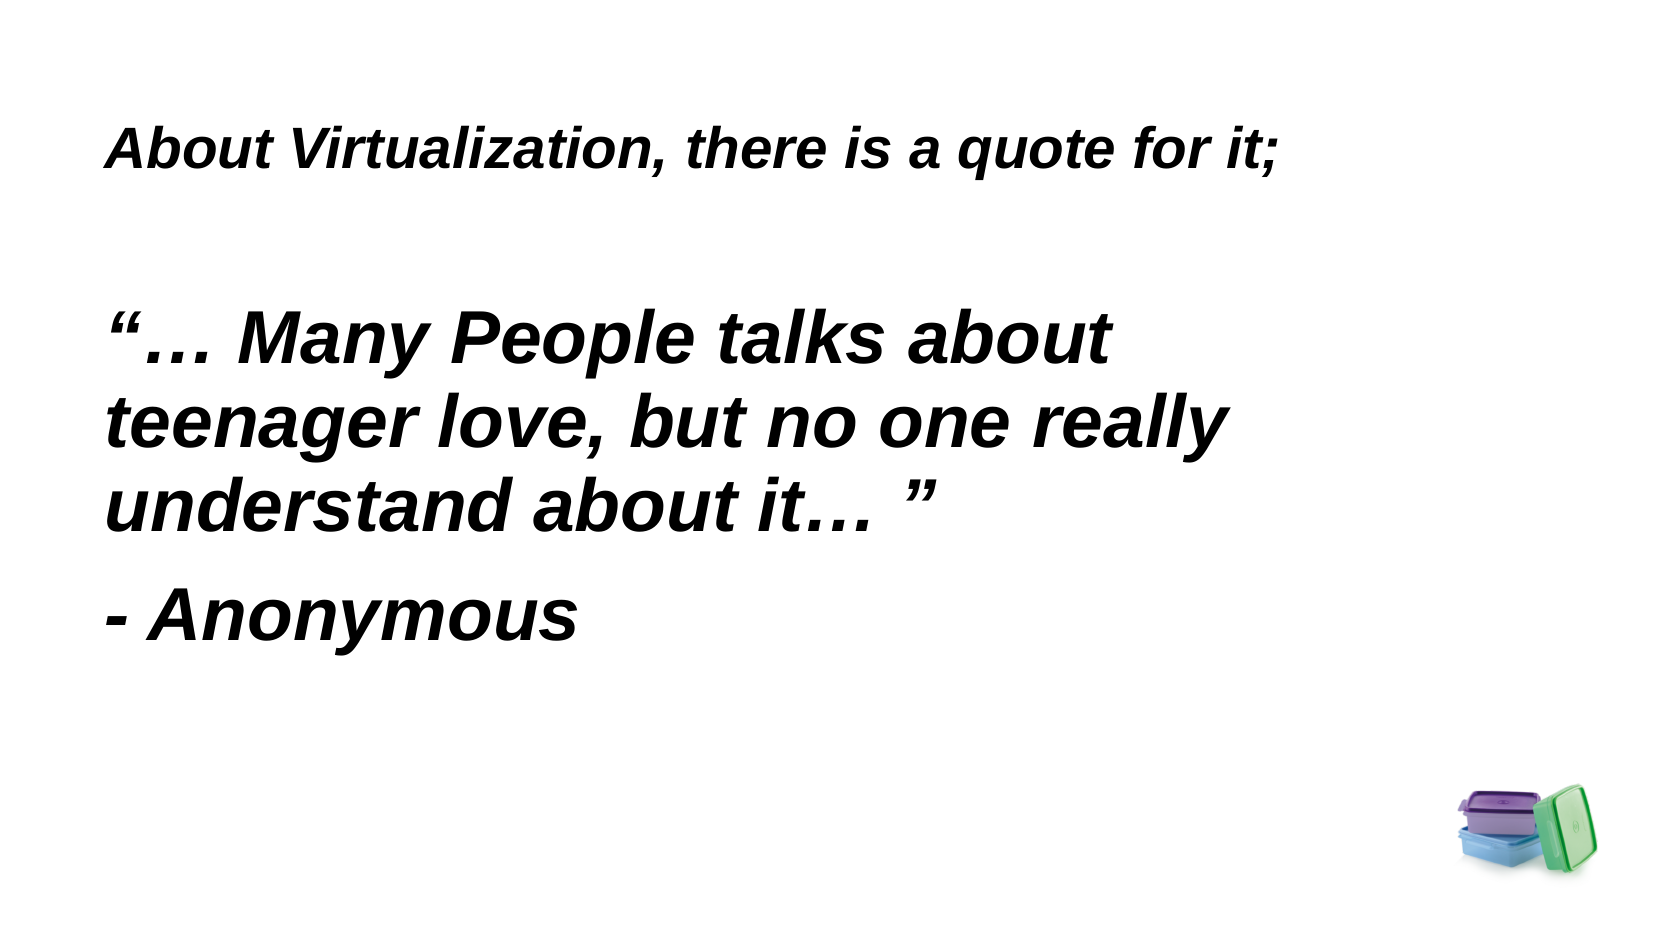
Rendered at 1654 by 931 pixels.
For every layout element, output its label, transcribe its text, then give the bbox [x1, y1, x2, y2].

text_box About Virtualization, there is a quote for it; “… Many People talks about teenager love, but no one really understand about it… ” - Anonymous [90, 108, 1381, 665]
picture [1446, 779, 1606, 897]
